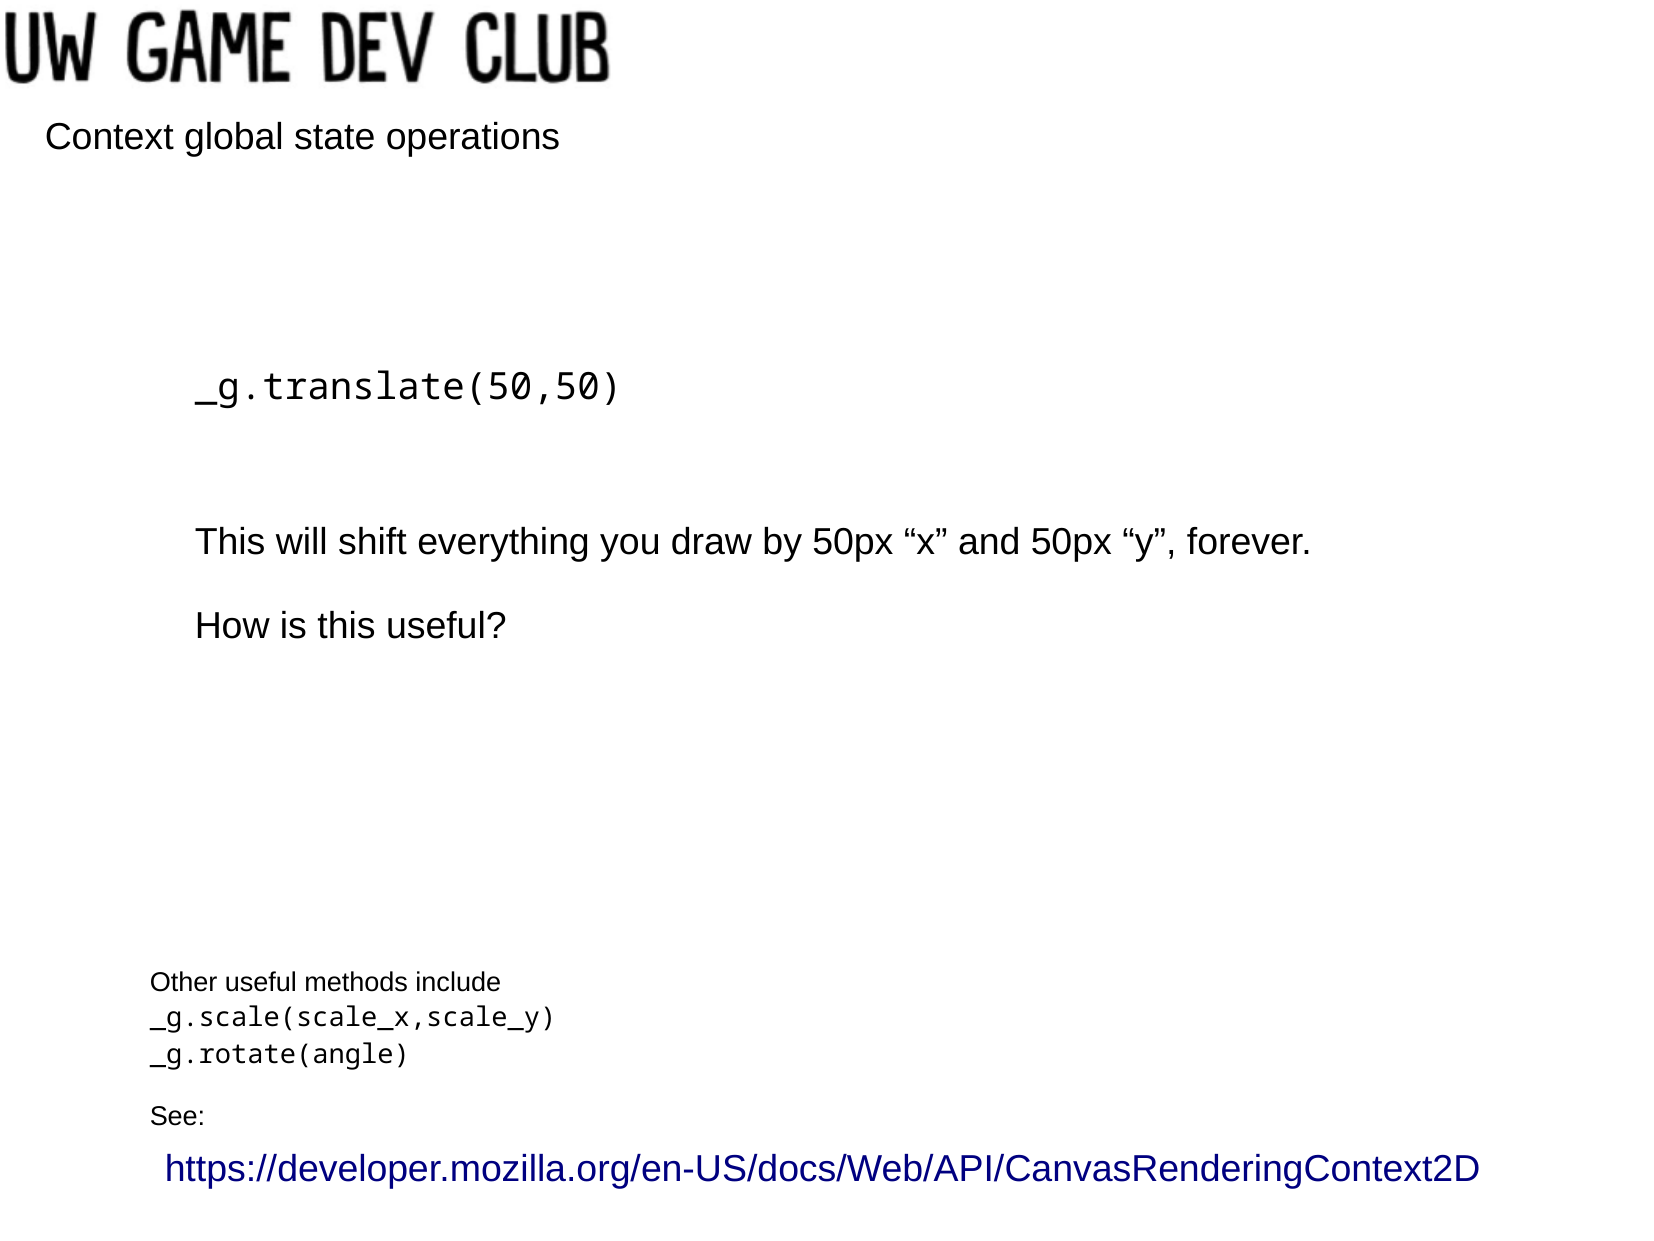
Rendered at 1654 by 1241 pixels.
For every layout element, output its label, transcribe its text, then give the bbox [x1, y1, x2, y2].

text_box Context global state operations [30, 108, 916, 166]
text_box _g.translate(50,50) [180, 352, 1531, 406]
text_box This will shift everything you draw by 50px “x” and 50px “y”, forever. How is this useful? [180, 513, 1426, 654]
text_box Other useful methods include _g.scale(scale_x,scale_y) _g.rotate(angle) See: [135, 960, 1186, 1120]
picture [1, 0, 617, 90]
text_box https://developer.mozilla.org/en-US/docs/Web/API/CanvasRenderingContext2D [150, 1140, 1654, 1197]
